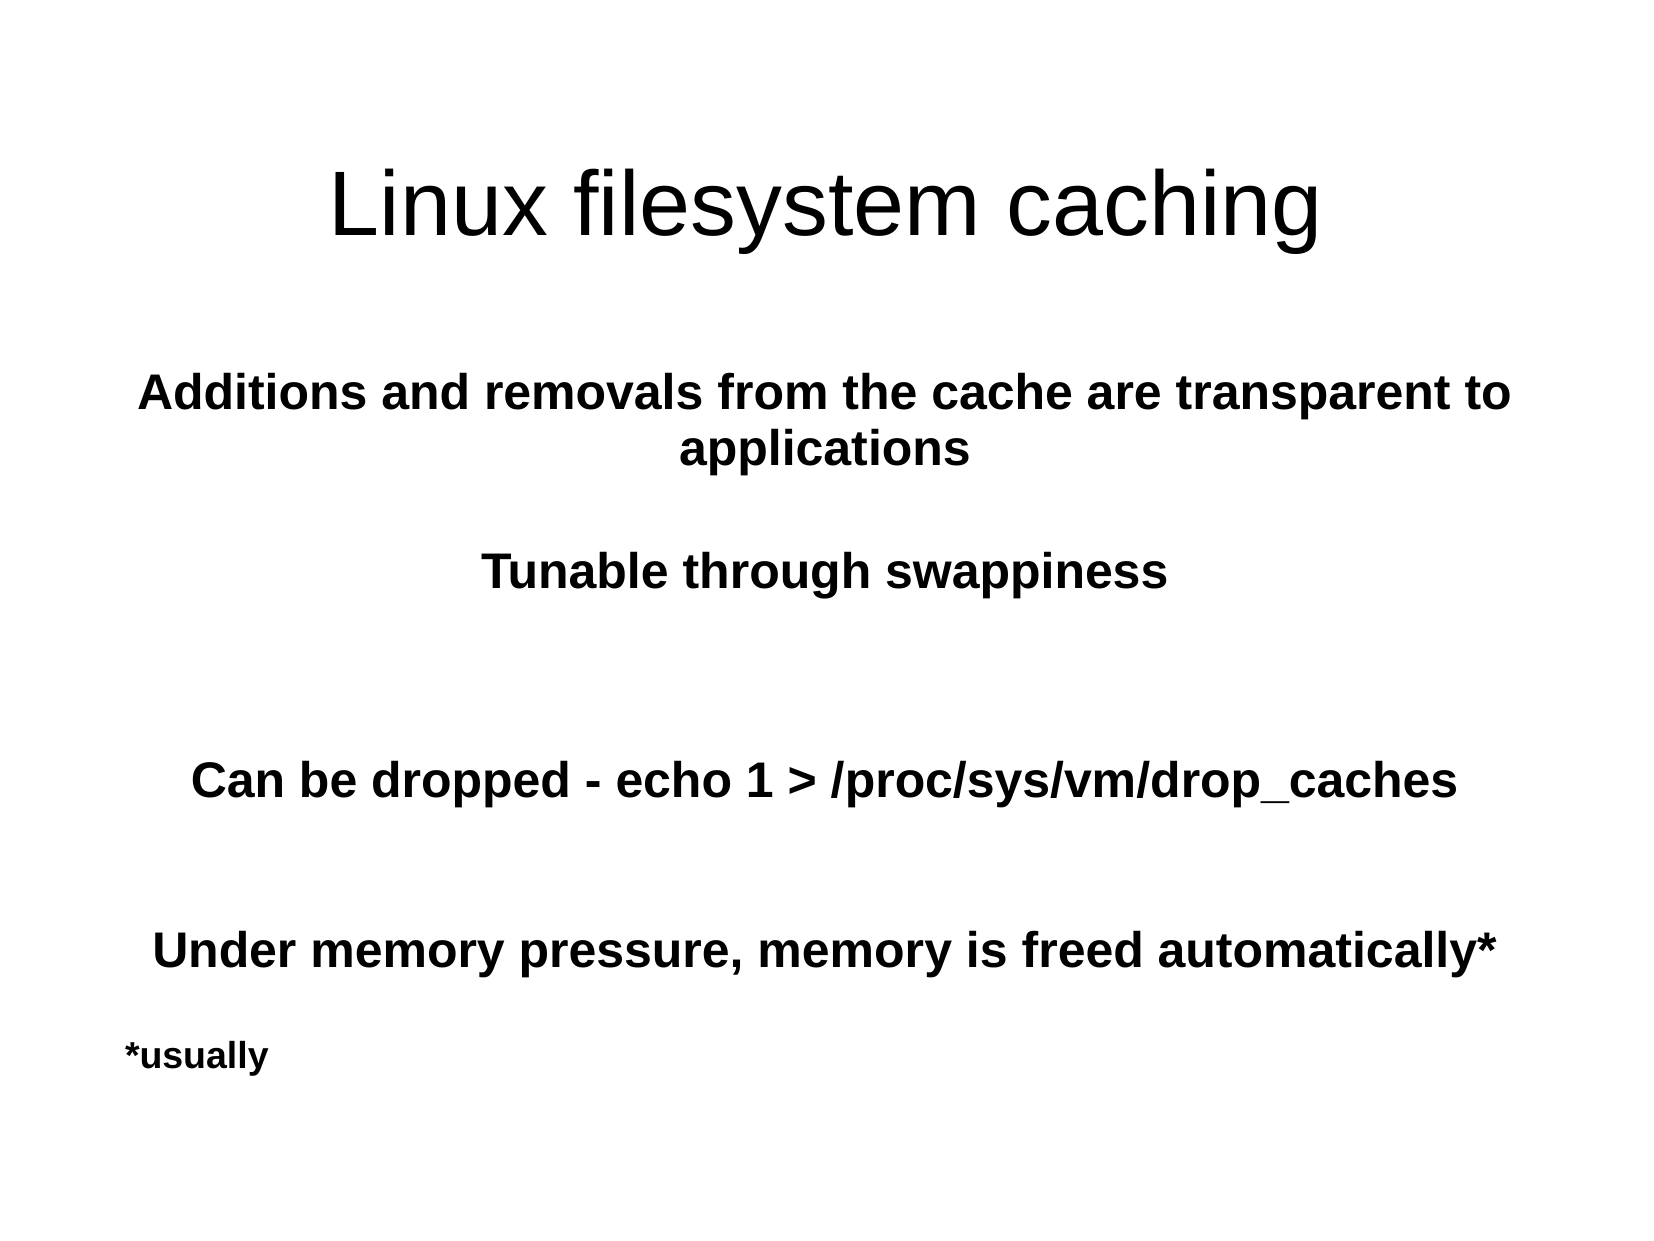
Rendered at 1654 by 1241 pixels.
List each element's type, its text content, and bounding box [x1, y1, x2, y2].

title Linux filesystem caching [82, 49, 1571, 257]
list Additions and removals from the cache are transparent to applications Tunable through swappiness Can be dropped - echo 1 > /proc/sys/vm/drop_caches Under memory pressure, memory is freed automatically* *usually [60, 364, 1591, 1241]
